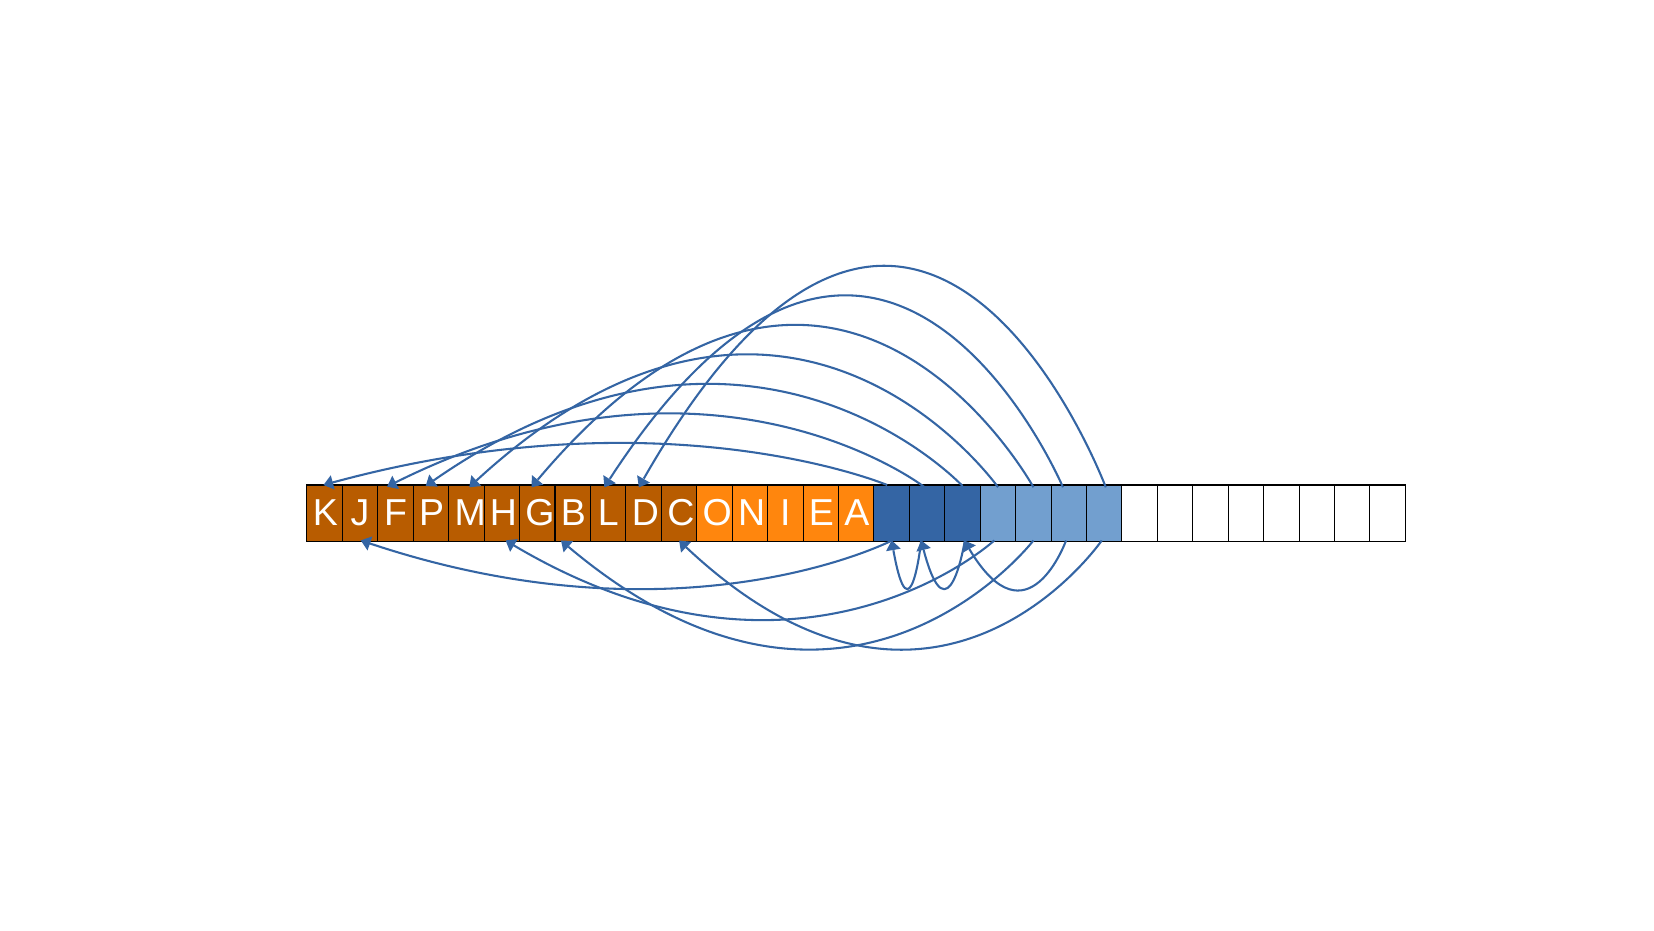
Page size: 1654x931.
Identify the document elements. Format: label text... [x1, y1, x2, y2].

table_header [1229, 486, 1263, 541]
table_header [1300, 486, 1334, 541]
table_header [1087, 486, 1121, 541]
table_header K [307, 486, 342, 541]
table_header I [768, 486, 803, 541]
table_header E [804, 486, 838, 541]
table_header M [449, 486, 484, 541]
table_header O [697, 486, 732, 541]
table_header [1335, 486, 1369, 541]
table_header J [343, 486, 377, 541]
table_header A [839, 486, 873, 541]
table_header [874, 486, 909, 541]
table_header H [485, 486, 519, 541]
table_header [1122, 486, 1157, 541]
table_header [945, 486, 980, 541]
table_header [910, 486, 944, 541]
table_header [1016, 486, 1051, 541]
table_header L [591, 486, 625, 541]
table_header [1193, 486, 1228, 541]
table_header B [556, 486, 590, 541]
table_header G [520, 486, 554, 541]
table_header P [414, 486, 448, 541]
table_header F [378, 486, 413, 541]
table_header D [626, 486, 661, 541]
table_header [1370, 486, 1405, 541]
table_header C [662, 486, 696, 541]
table_header [1264, 486, 1299, 541]
table_header N [733, 486, 767, 541]
table_header [1158, 486, 1192, 541]
table_header [981, 486, 1015, 541]
table_header [1052, 486, 1086, 541]
